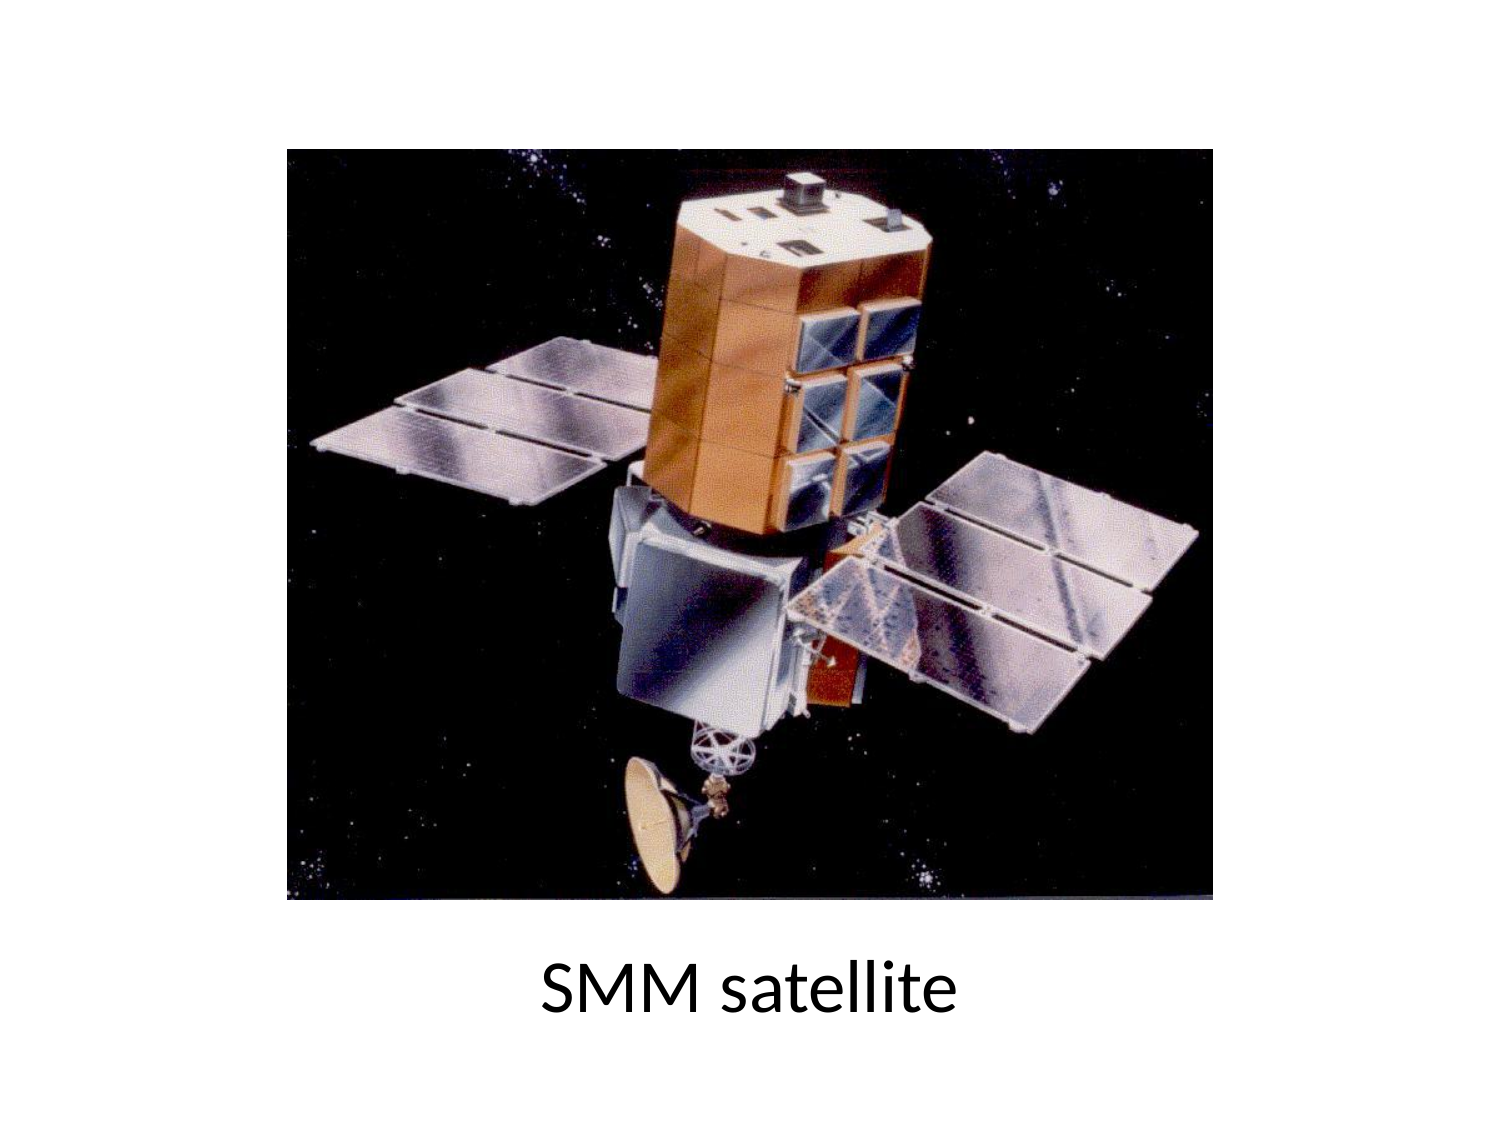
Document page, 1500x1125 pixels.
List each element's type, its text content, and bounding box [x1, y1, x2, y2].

picture [287, 149, 1213, 900]
text_box SMM satellite [525, 929, 975, 1035]
